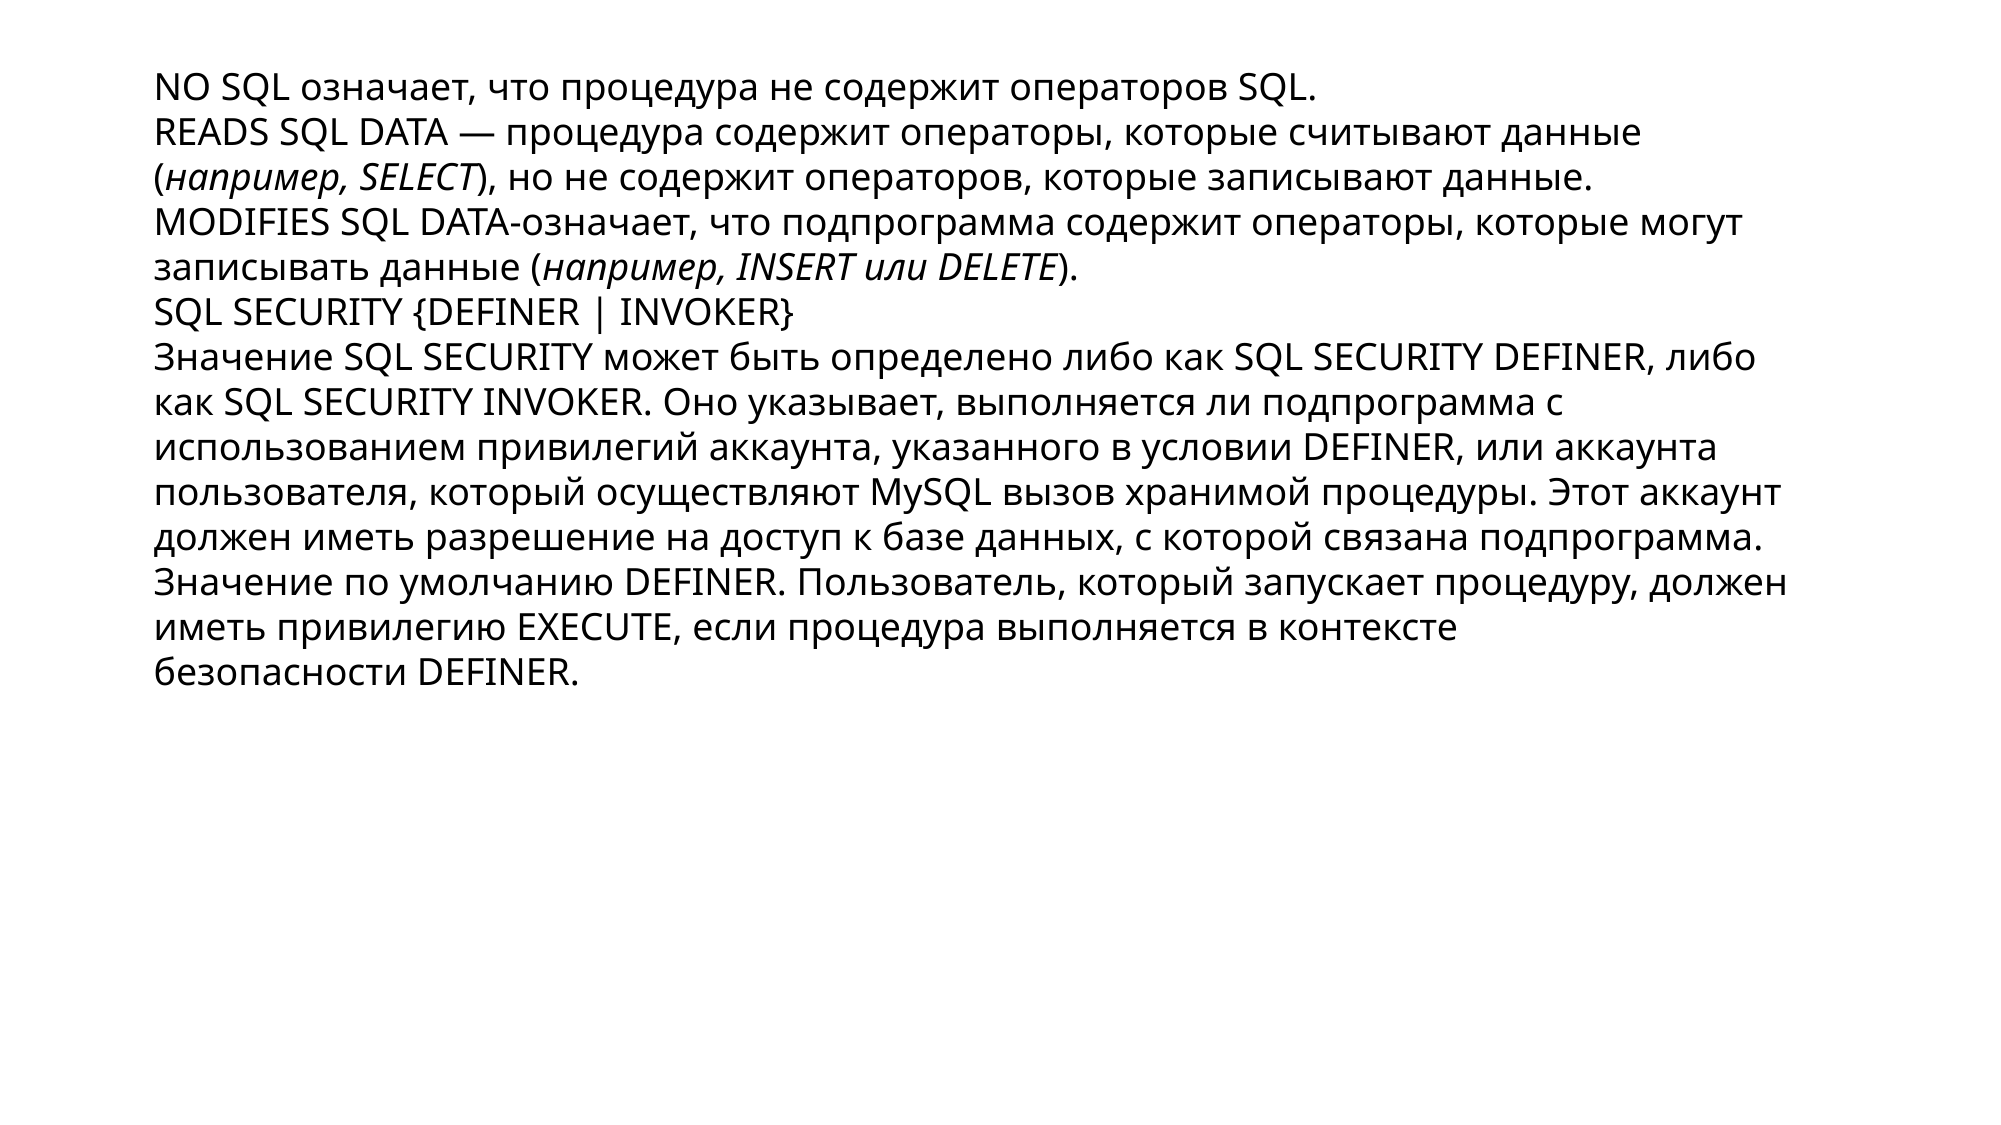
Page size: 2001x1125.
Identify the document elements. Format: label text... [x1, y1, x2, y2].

text_box NO SQL означает, что процедура не содержит операторов SQL. READS SQL DATA — процедура содержит операторы, которые считывают данные (например, SELECT), но не содержит операторов, которые записывают данные. MODIFIES SQL DATA-означает, что подпрограмма содержит операторы, которые могут записывать данные (например, INSERT или DELETE). SQL SECURITY {DEFINER | INVOKER} Значение SQL SECURITY может быть определено либо как SQL SECURITY DEFINER, либо как SQL SECURITY INVOKER. Оно указывает, выполняется ли подпрограмма с использованием привилегий аккаунта, указанного в условии DEFINER, или аккаунта пользователя, который осуществляют MySQL вызов хранимой процедуры. Этот аккаунт должен иметь разрешение на доступ к базе данных, с которой связана подпрограмма. Значение по умолчанию DEFINER. Пользователь, который запускает процедуру, должен иметь привилегию EXECUTE, если процедура выполняется в контексте безопасности DEFINER. [138, 55, 1899, 701]
